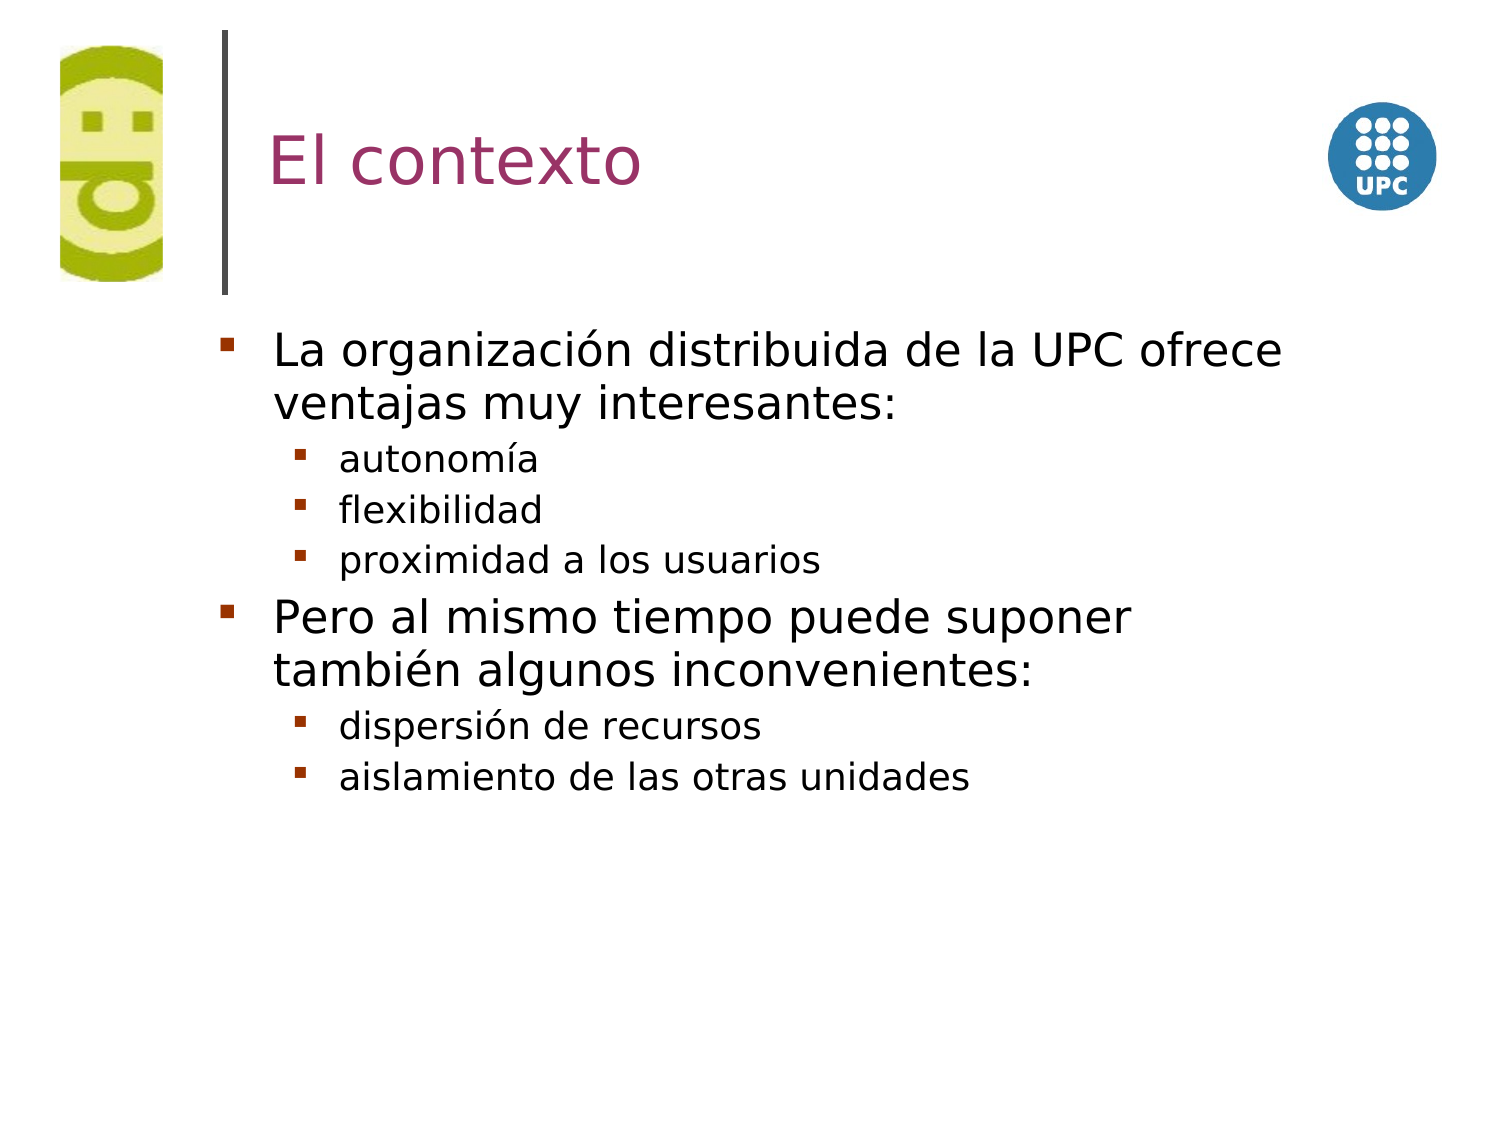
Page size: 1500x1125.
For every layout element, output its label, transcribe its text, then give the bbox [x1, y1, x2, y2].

picture [1329, 96, 1442, 216]
title El contexto [252, 67, 1329, 256]
list La organización distribuida de la UPC ofrece ventajas muy interesantes: autonomía flexibilidad proximidad a los usuarios Pero al mismo tiempo puede suponer también algunos inconvenientes: dispersión de recursos aislamiento de las otras unidades [202, 316, 1329, 1000]
picture [61, 47, 162, 281]
